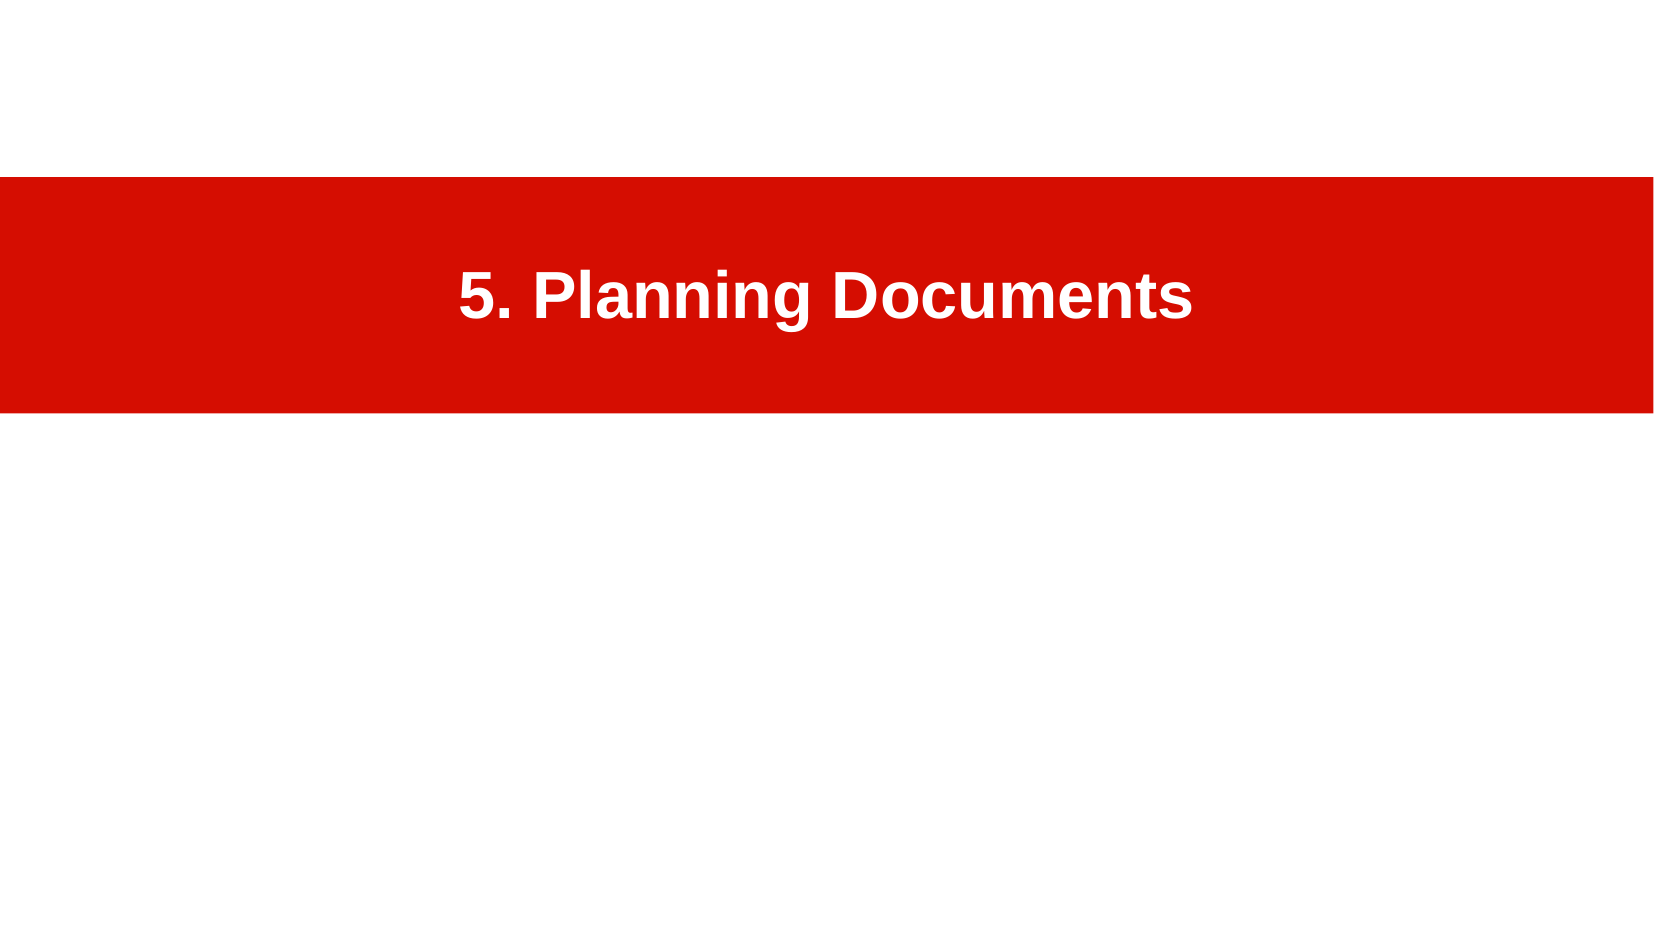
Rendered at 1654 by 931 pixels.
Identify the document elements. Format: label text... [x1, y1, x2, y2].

title 5. Planning Documents [0, 177, 1654, 414]
